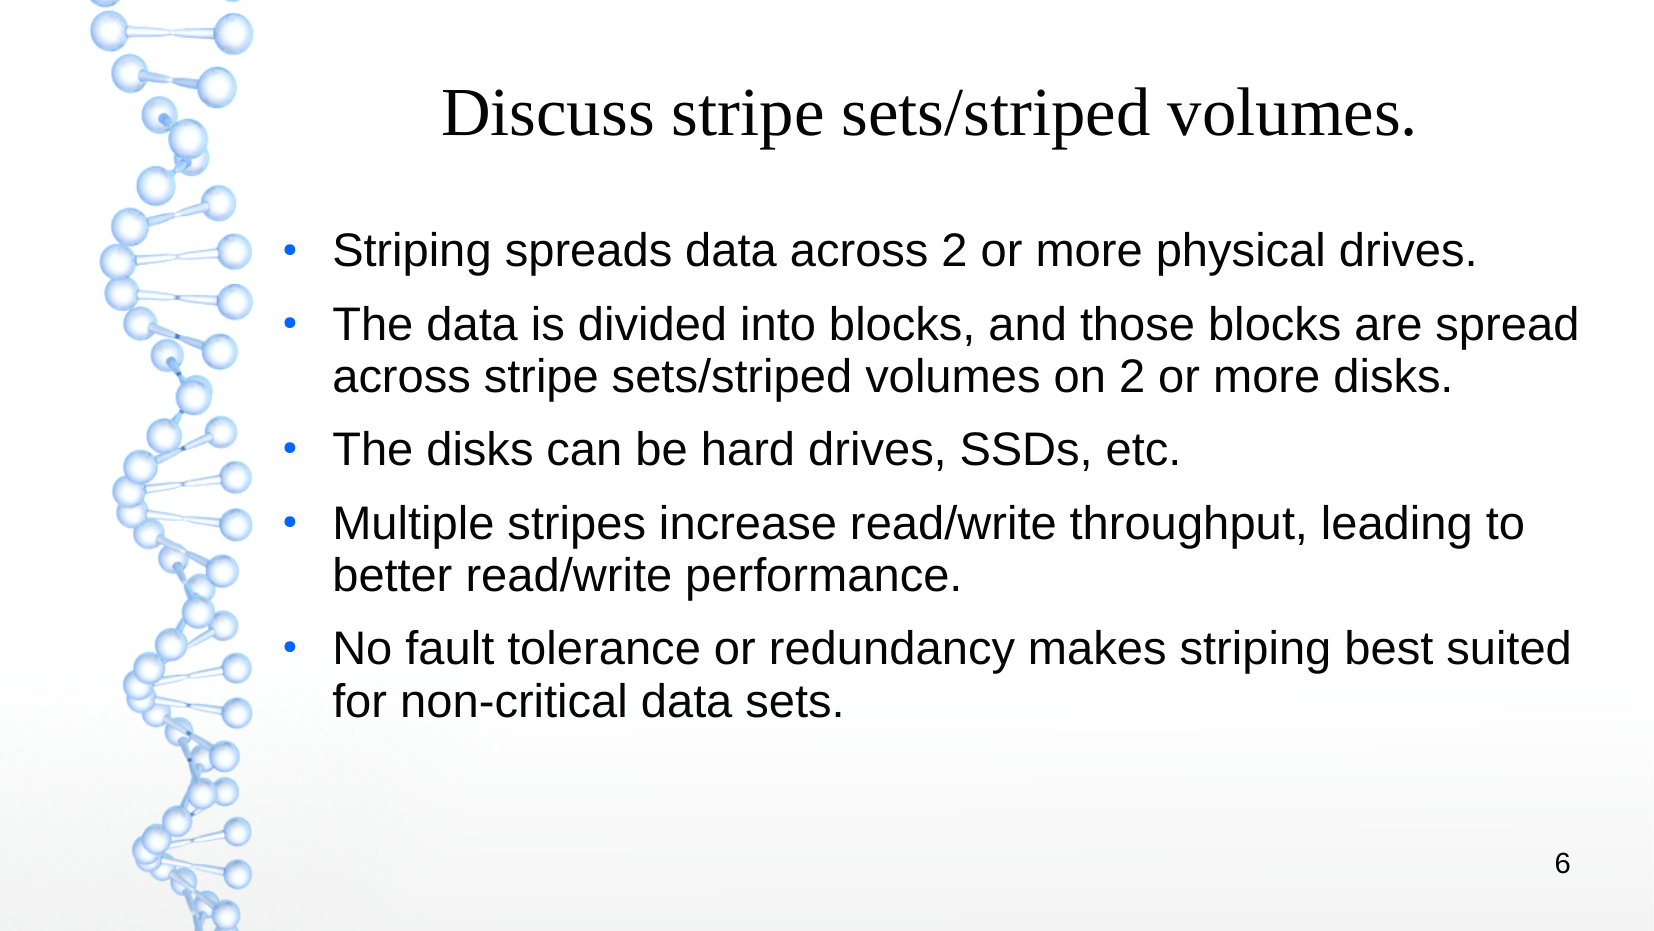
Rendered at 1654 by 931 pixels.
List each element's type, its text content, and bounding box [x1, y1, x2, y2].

picture [0, 0, 1654, 931]
title Discuss stripe sets/striped volumes. [265, 35, 1595, 189]
list Striping spreads data across 2 or more physical drives. The data is divided into blocks, and those blocks are spread across stripe sets/striped volumes on 2 or more disks. The disks can be hard drives, SSDs, etc. Multiple stripes increase read/write throughput, leading to better read/write performance. No fault tolerance or redundancy makes striping best suited for non-critical data sets. [265, 224, 1595, 764]
